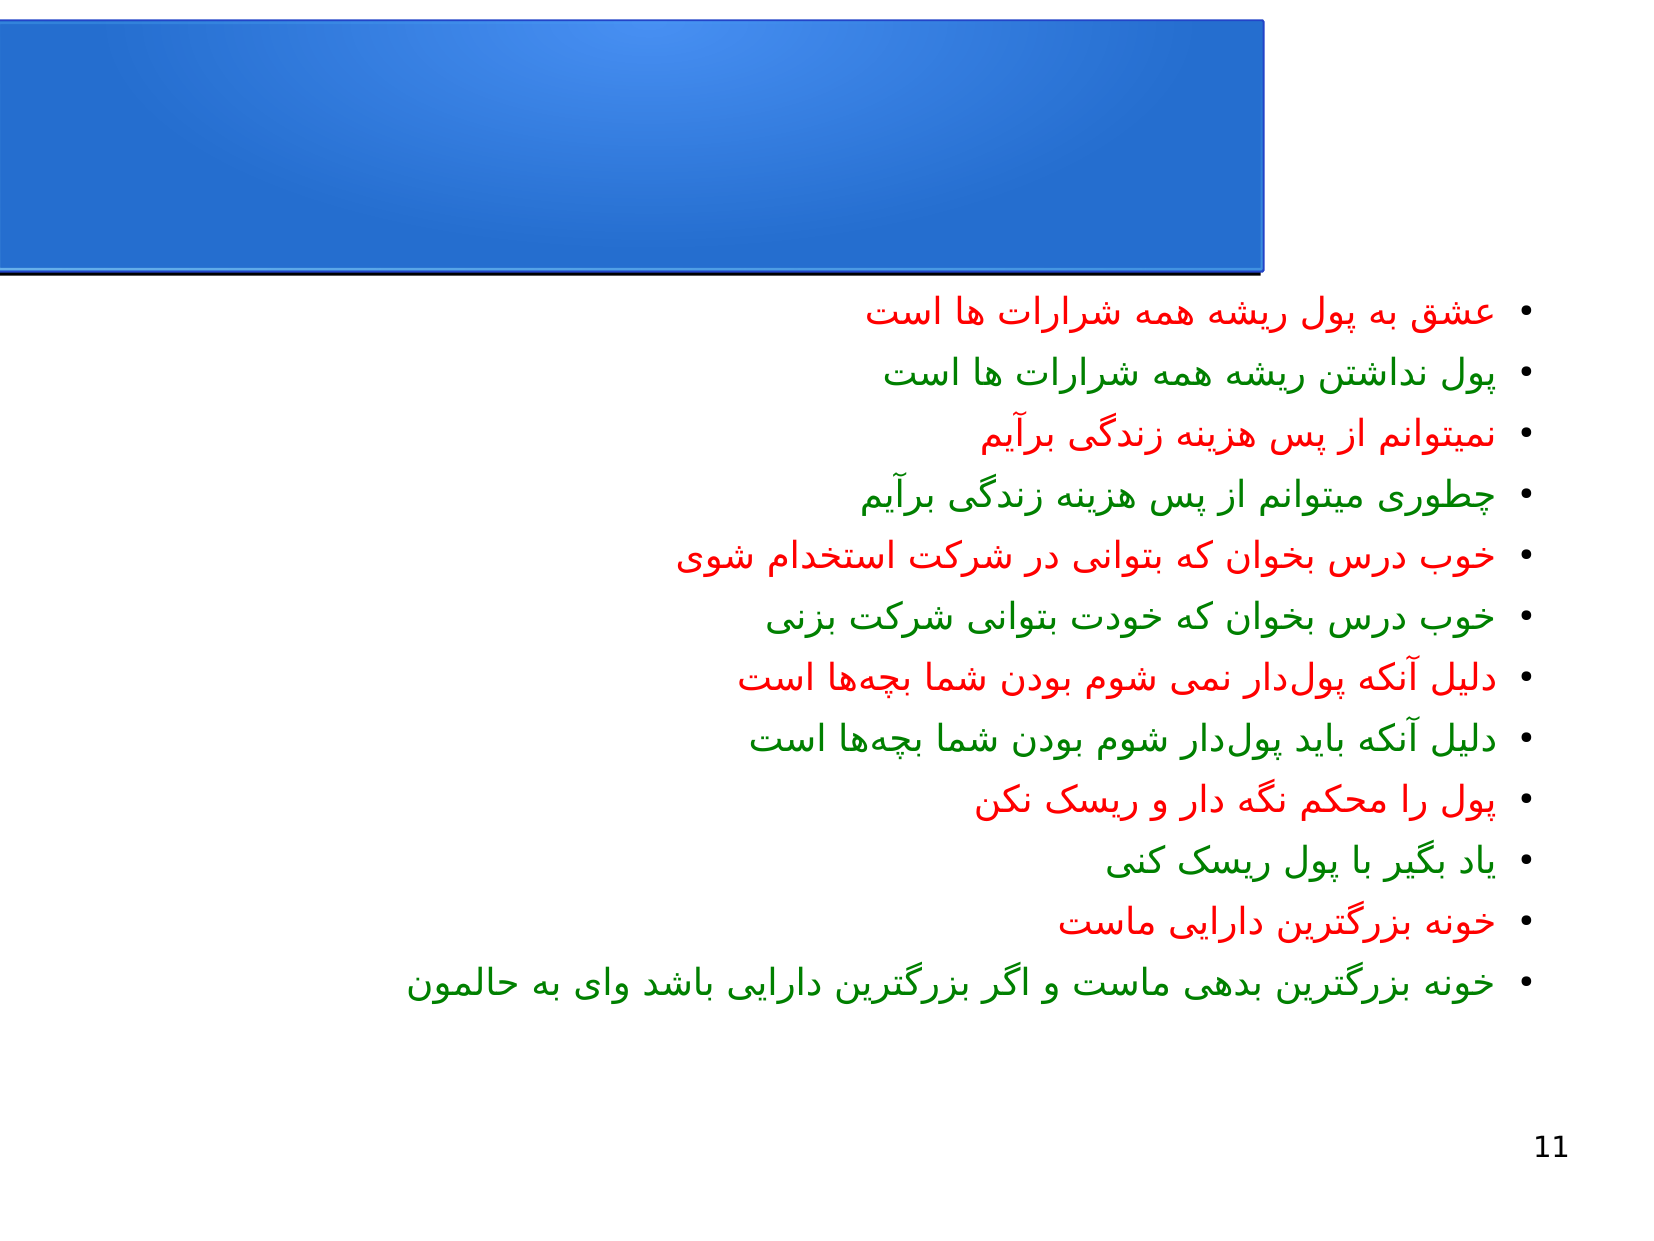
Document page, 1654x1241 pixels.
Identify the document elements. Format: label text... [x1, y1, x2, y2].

list عشق به پول ریشه همه شرارات ها است پول نداشتن ریشه همه شرارات ها است نمیتوانم از پس هزینه زندگی برآیم چطوری میتوانم از پس هزینه زندگی برآیم خوب درس بخوان که بتوانی در شرکت استخدام شوی خوب درس بخوان که خودت بتوانی شرکت بزنی دلیل آنکه پول‌دار نمی شوم بودن شما بچه‌ها است دلیل آنکه باید پول‌دار شوم بودن شما بچه‌ها است پول را محکم نگه دار و ریسک نکن یاد بگیر با پول ریسک کنی خونه بزرگترین دارایی ماست خونه بزرگترین بدهی ماست و اگر بزرگترین دارایی باشد وای به حالمون [82, 290, 1538, 1010]
